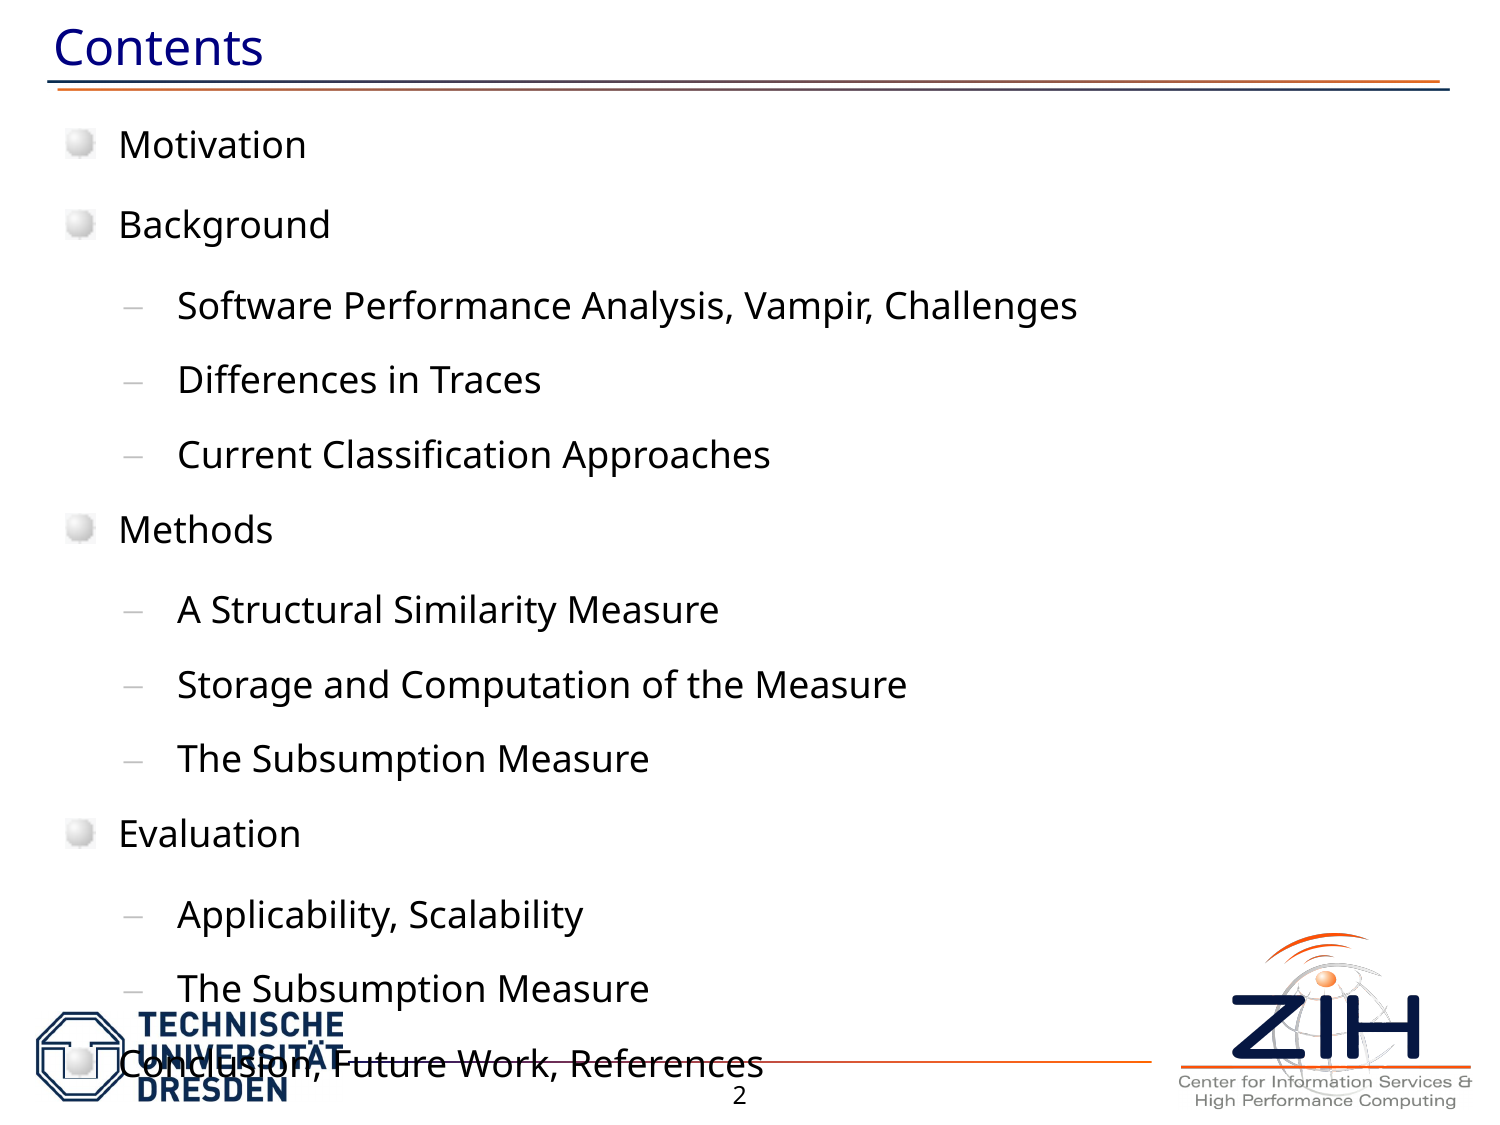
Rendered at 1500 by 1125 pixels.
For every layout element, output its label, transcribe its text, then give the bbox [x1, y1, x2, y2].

list Motivation Background Software Performance Analysis, Vampir, Challenges Differences in Traces Current Classification Approaches Methods A Structural Similarity Measure Storage and Computation of the Measure The Subsumption Measure Evaluation Applicability, Scalability The Subsumption Measure Conclusion, Future Work, References [29, 118, 1418, 998]
picture [47, 80, 1450, 91]
picture [35, 1011, 343, 1102]
picture [339, 1053, 343, 1063]
title Contents [53, 12, 1453, 81]
picture [1178, 933, 1473, 1110]
